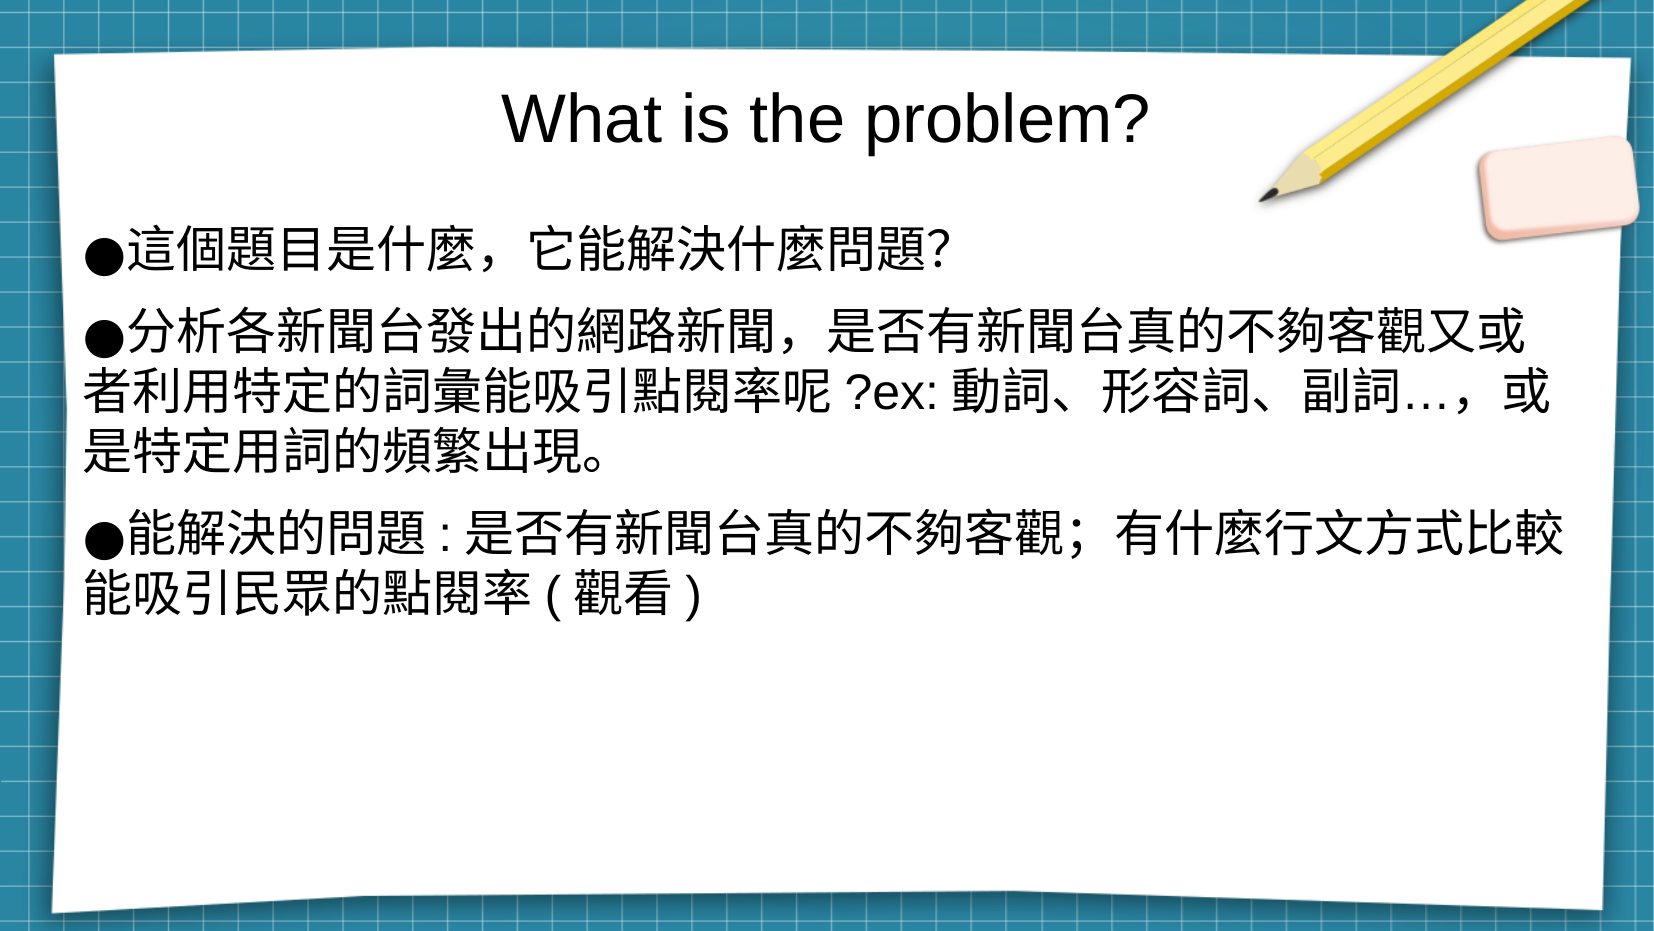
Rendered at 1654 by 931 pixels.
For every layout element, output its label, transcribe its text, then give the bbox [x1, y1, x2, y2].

text_box 這個題目是什麼，它能解決什麼問題？ 分析各新聞台發出的網路新聞，是否有新聞台真的不夠客觀又或者利用特定的詞彙能吸引點閱率呢?ex:動詞、形容詞、副詞…，或是特定用詞的頻繁出現。 能解決的問題:是否有新聞台真的不夠客觀；有什麼行文方式比較能吸引民眾的點閱率(觀看) [82, 217, 1571, 757]
picture [0, 0, 1654, 931]
text_box What is the problem? [82, 36, 1571, 193]
